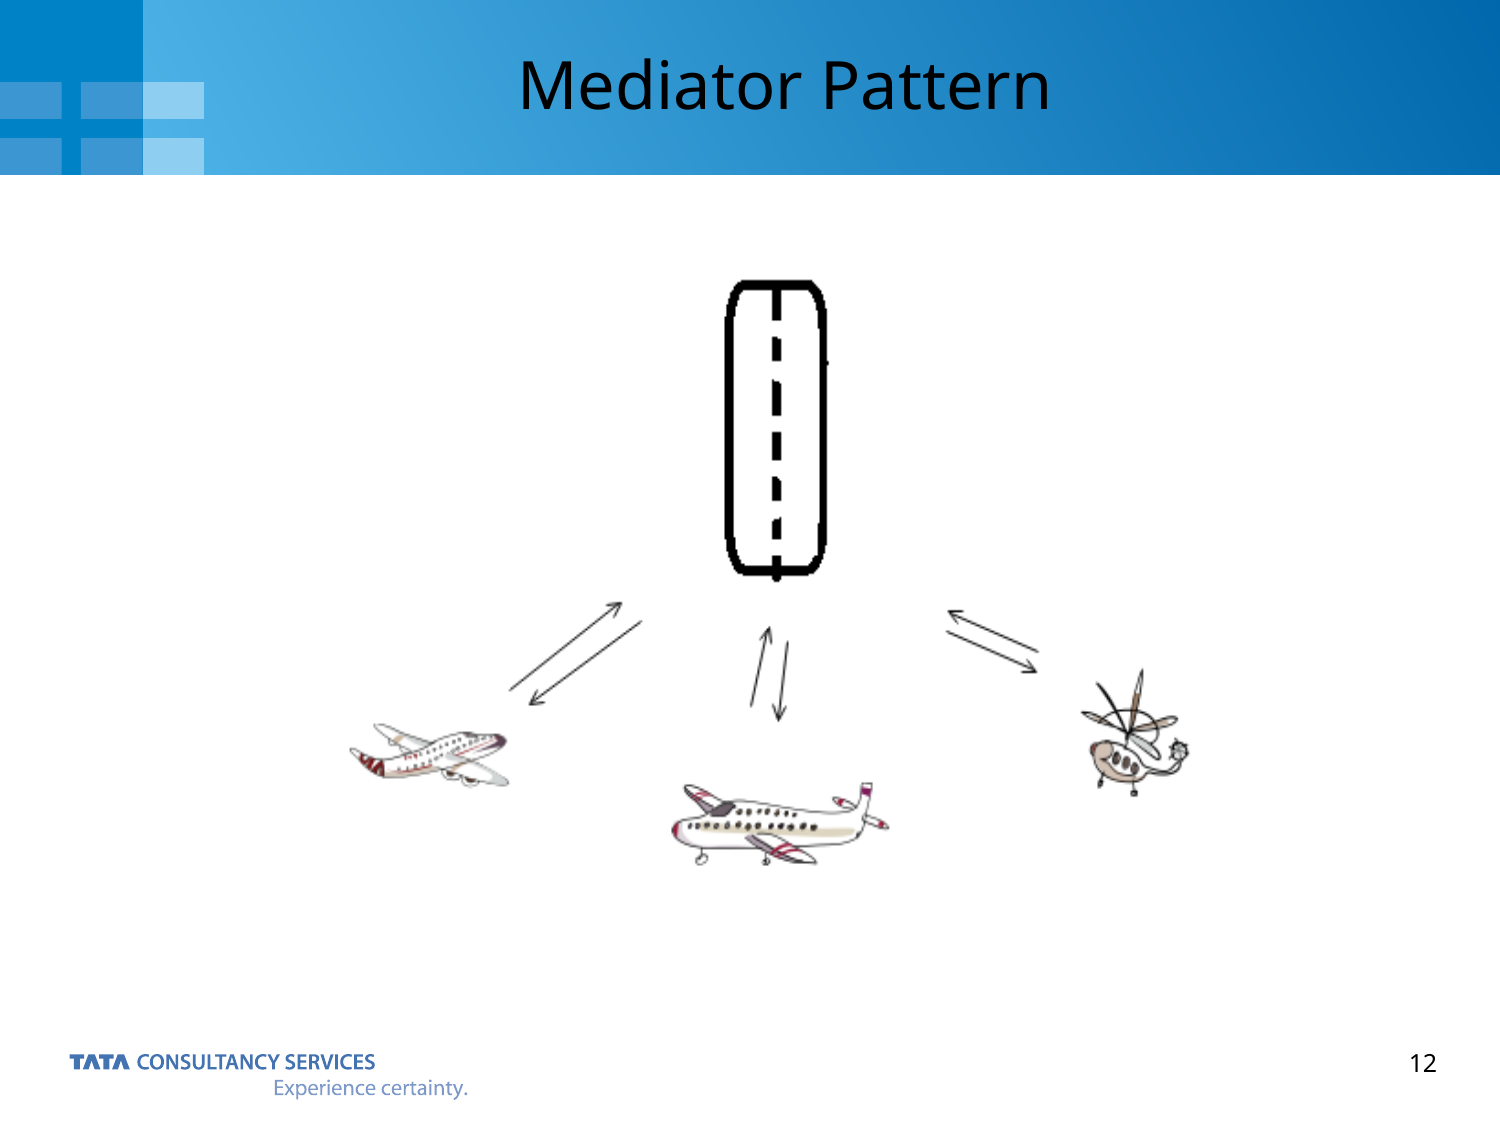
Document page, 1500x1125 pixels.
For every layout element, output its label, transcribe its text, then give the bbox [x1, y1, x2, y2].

picture [330, 236, 1193, 945]
text_box Mediator Pattern [224, 11, 1347, 154]
